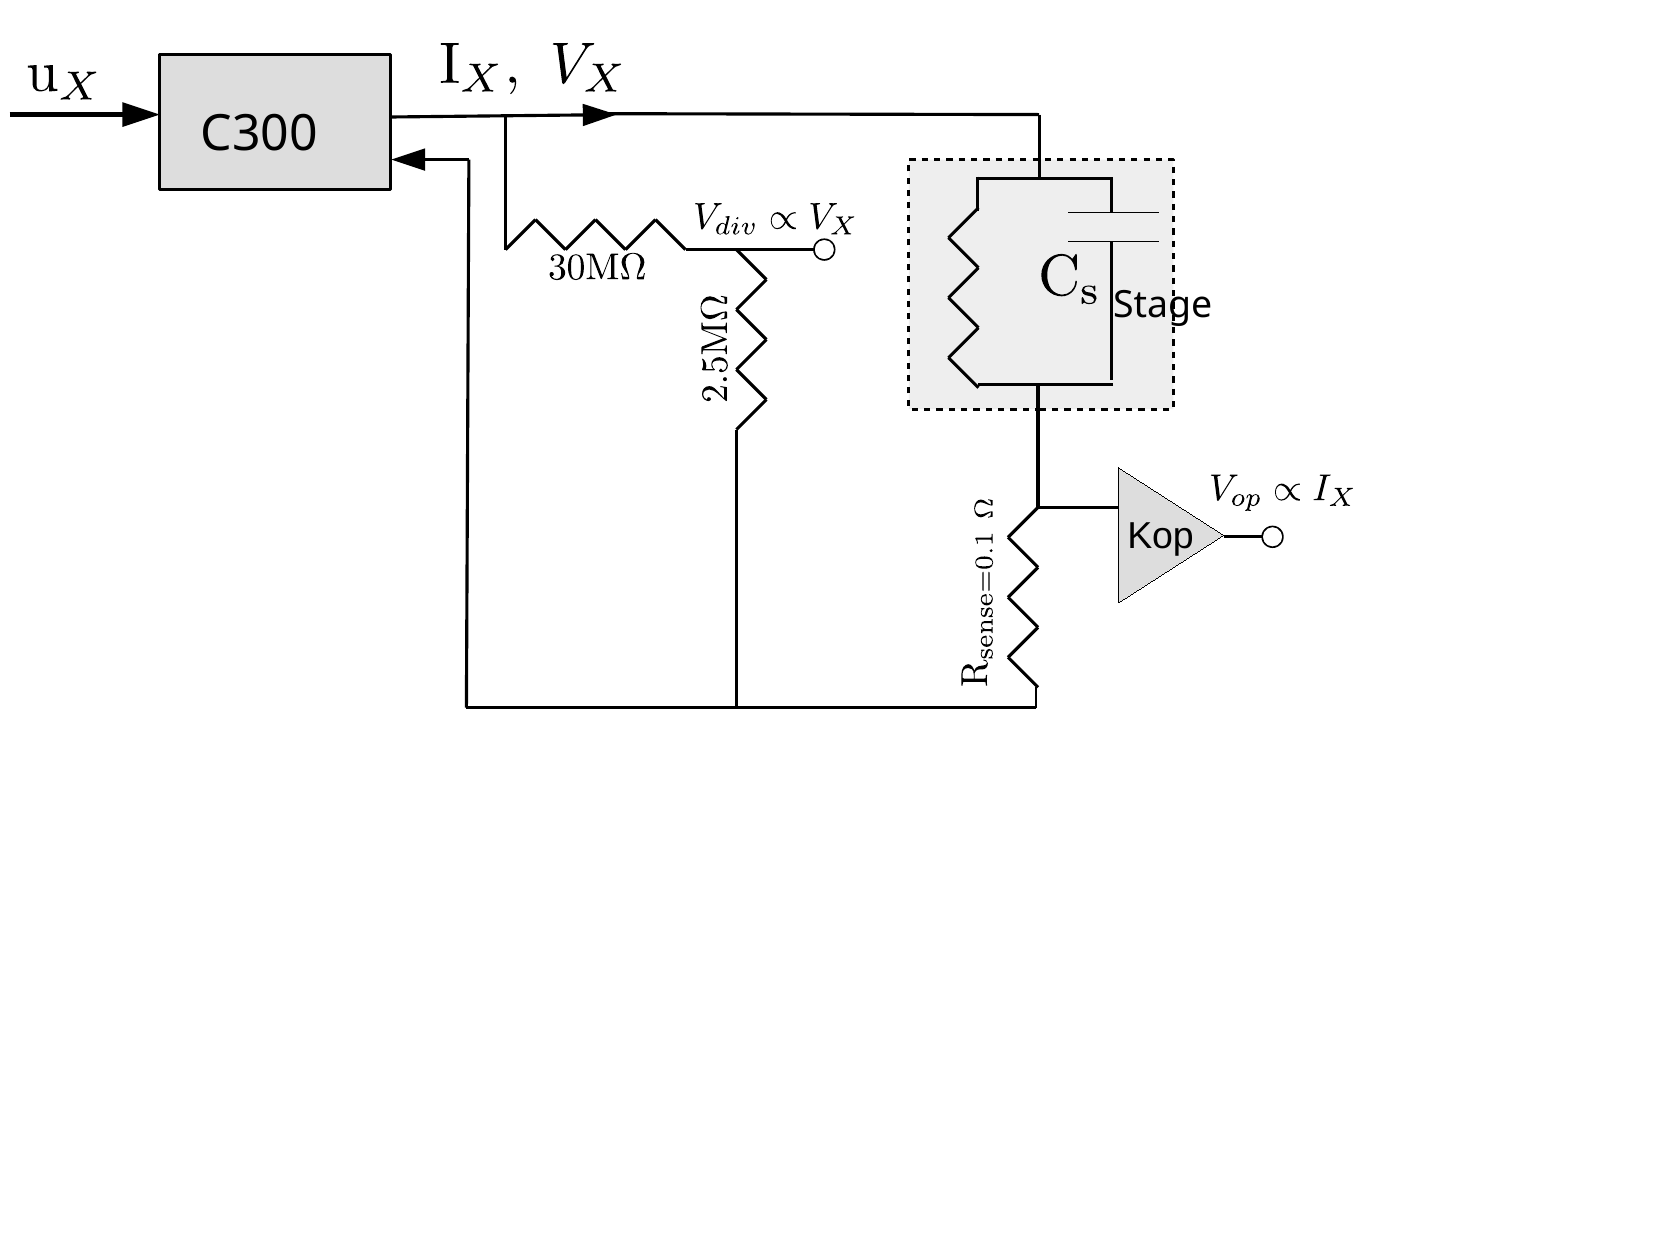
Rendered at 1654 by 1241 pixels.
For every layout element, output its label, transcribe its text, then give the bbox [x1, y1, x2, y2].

text_box Kop [1112, 507, 1209, 565]
text_box [439, 42, 625, 95]
text_box C300 [185, 89, 361, 318]
text_box [1040, 386, 1098, 410]
text_box [1118, 467, 1180, 507]
text_box [961, 497, 994, 688]
text_box Stage [1098, 269, 1229, 445]
text_box [26, 65, 100, 100]
text_box [1118, 565, 1178, 603]
text_box [1208, 474, 1356, 511]
text_box [700, 294, 728, 403]
text_box [547, 252, 647, 281]
text_box [952, 159, 1174, 384]
text_box [908, 159, 1038, 410]
text_box [692, 203, 857, 235]
text_box [1209, 525, 1224, 545]
text_box [159, 54, 391, 190]
